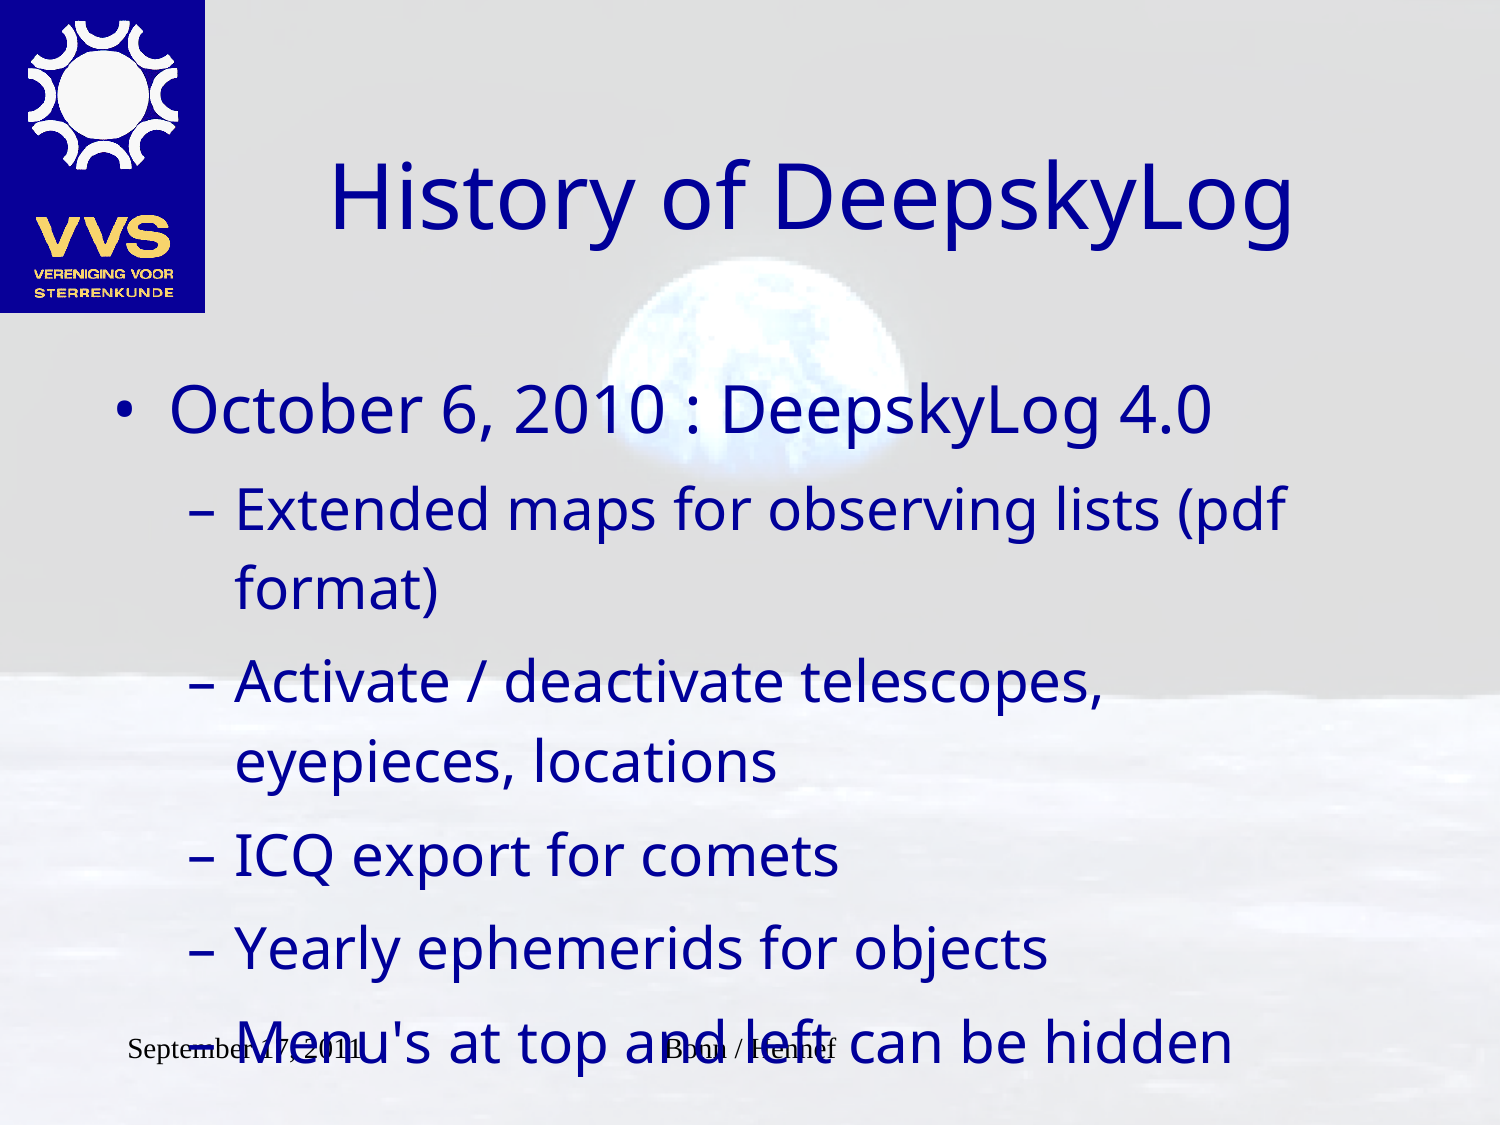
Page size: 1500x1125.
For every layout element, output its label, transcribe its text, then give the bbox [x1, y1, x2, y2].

title History of DeepskyLog [237, 76, 1388, 312]
list October 6, 2010 : DeepskyLog 4.0 Extended maps for observing lists (pdf format) Activate / deactivate telescopes, eyepieces, locations ICQ export for comets Yearly ephemerids for objects Menu's at top and left can be hidden [112, 362, 1388, 1105]
picture [0, 0, 205, 313]
